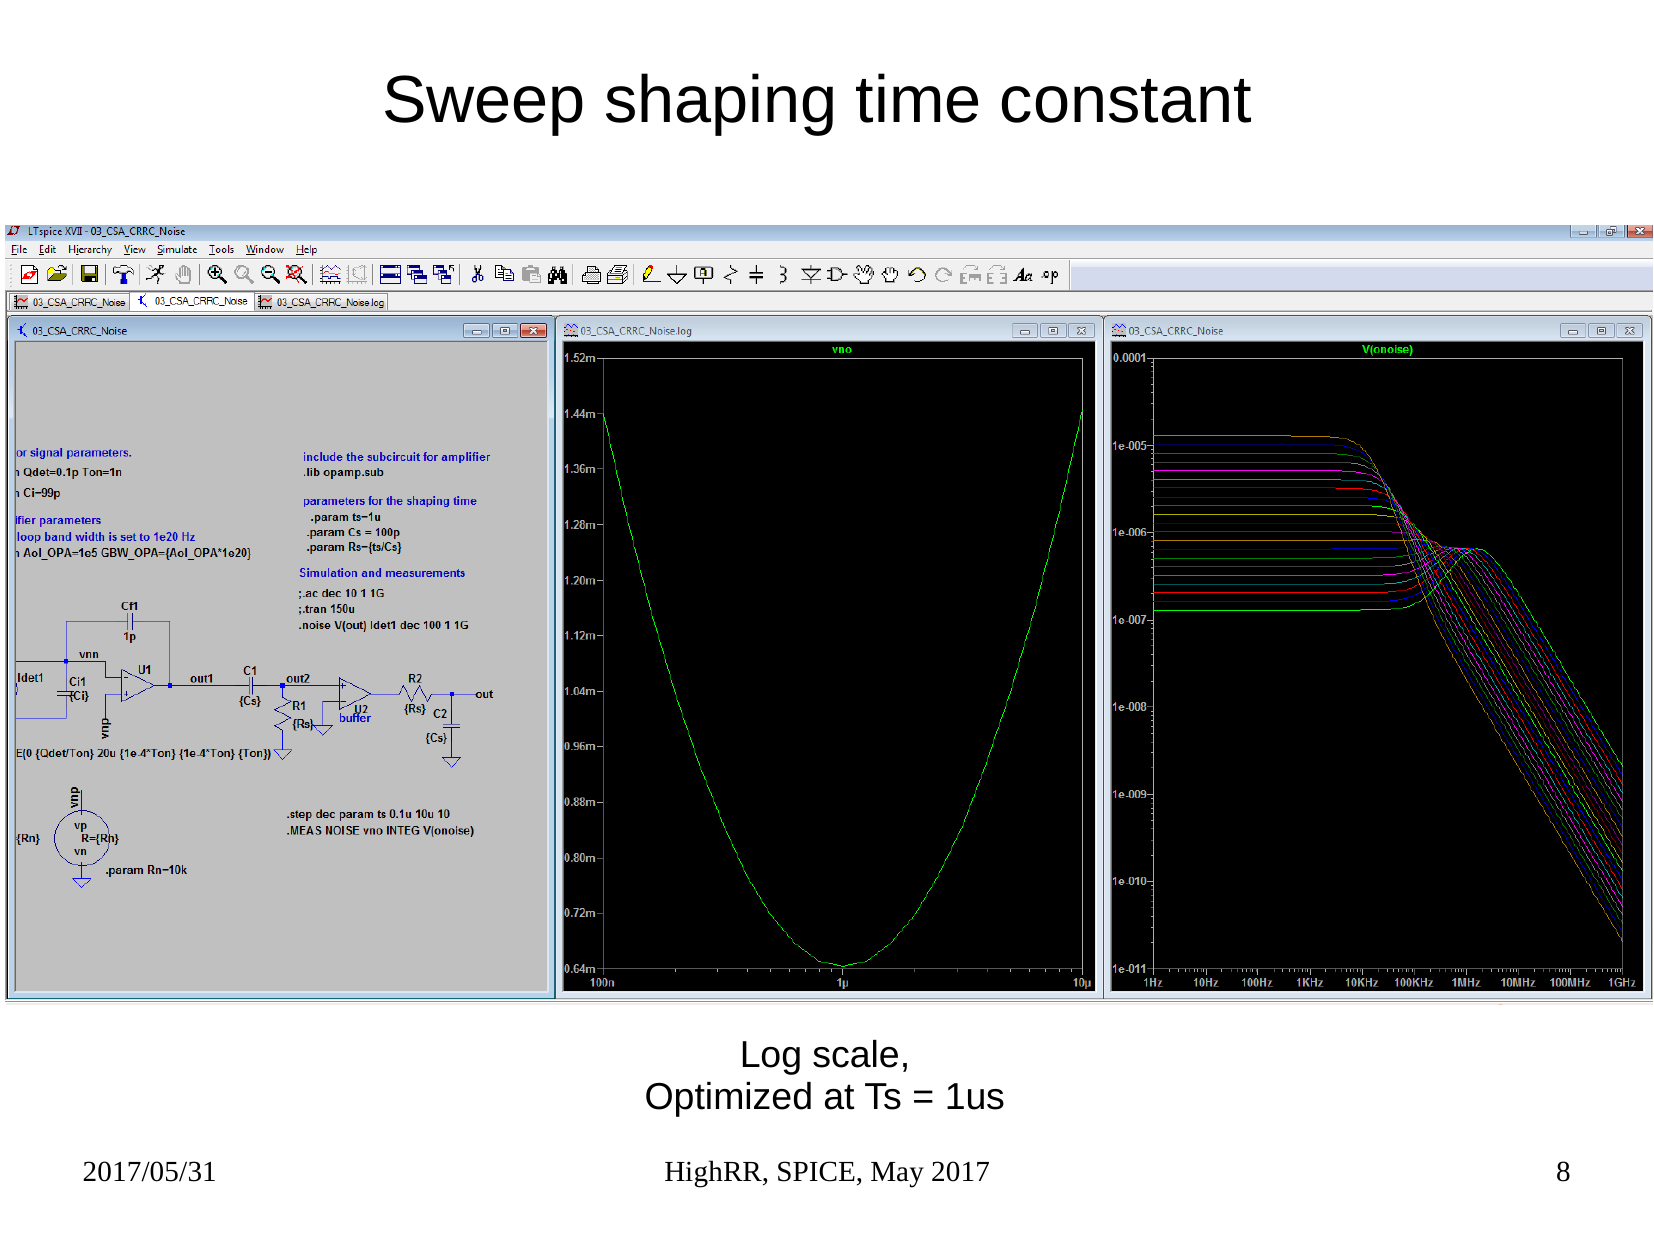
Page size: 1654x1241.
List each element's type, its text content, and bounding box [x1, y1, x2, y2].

text_box Log scale, Optimized at Ts = 1us [600, 1026, 1051, 1126]
title Sweep shaping time constant [82, 49, 1571, 151]
picture [5, 225, 1653, 1006]
